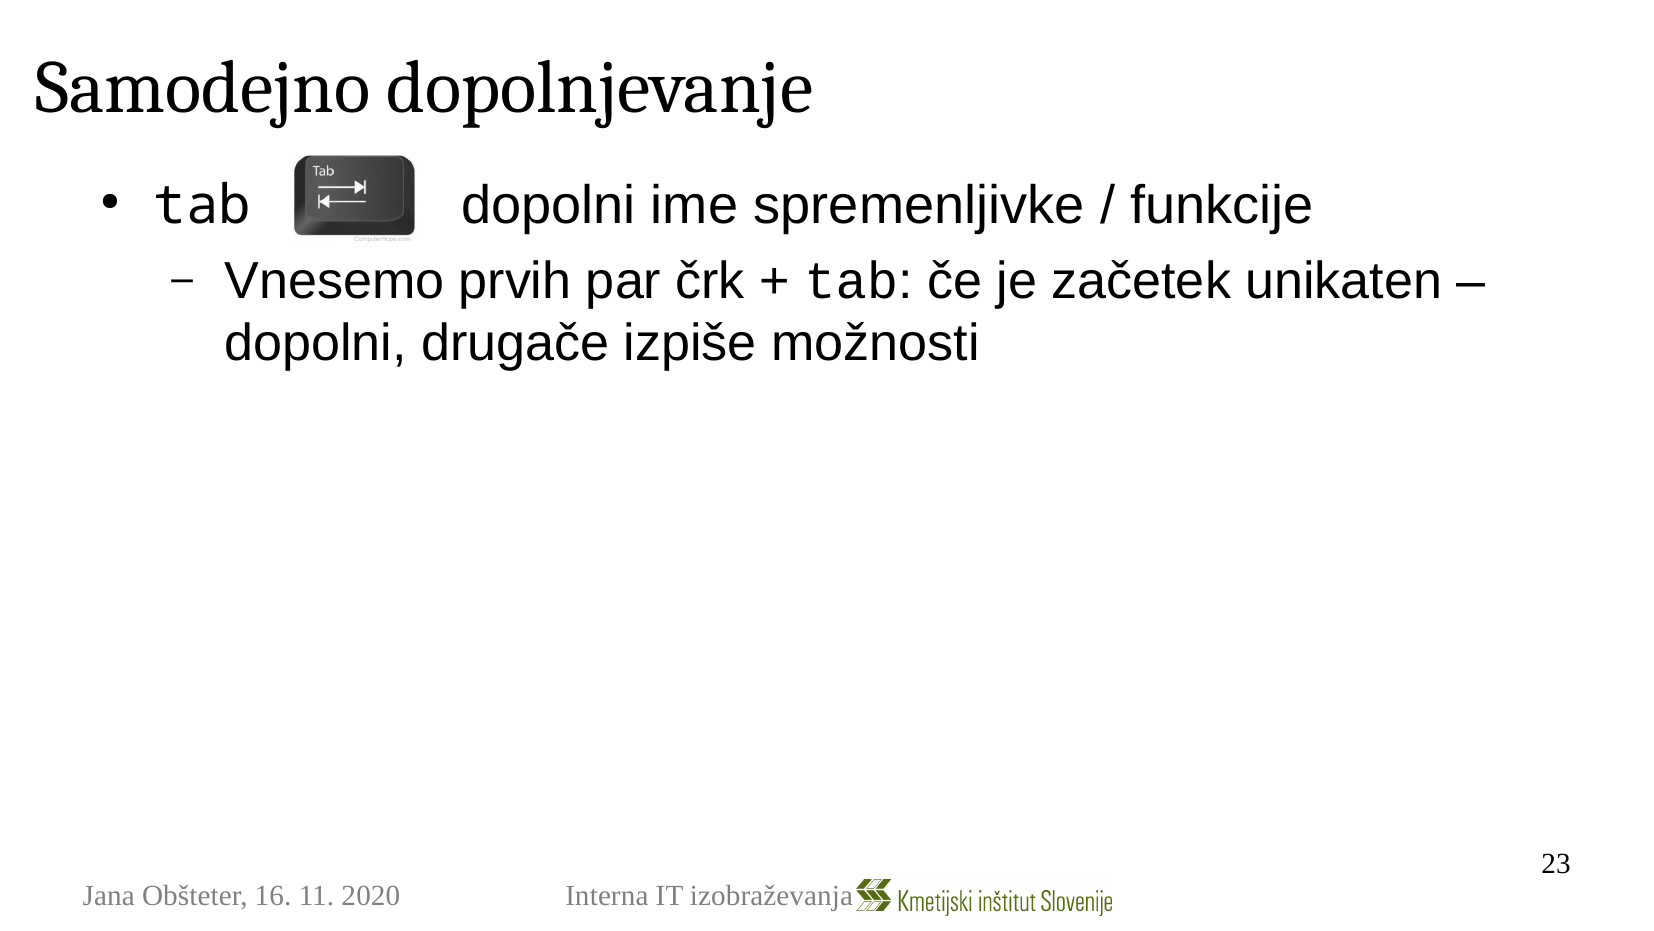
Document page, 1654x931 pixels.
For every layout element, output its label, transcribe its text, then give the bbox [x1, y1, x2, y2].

picture [289, 153, 420, 242]
picture [856, 879, 1112, 916]
list tab dopolni ime spremenljivke / funkcije Vnesemo prvih par črk + tab: če je začetek unikaten – dopolni, drugače izpiše možnosti [82, 165, 1571, 769]
title Samodejno dopolnjevanje [35, 21, 1524, 154]
